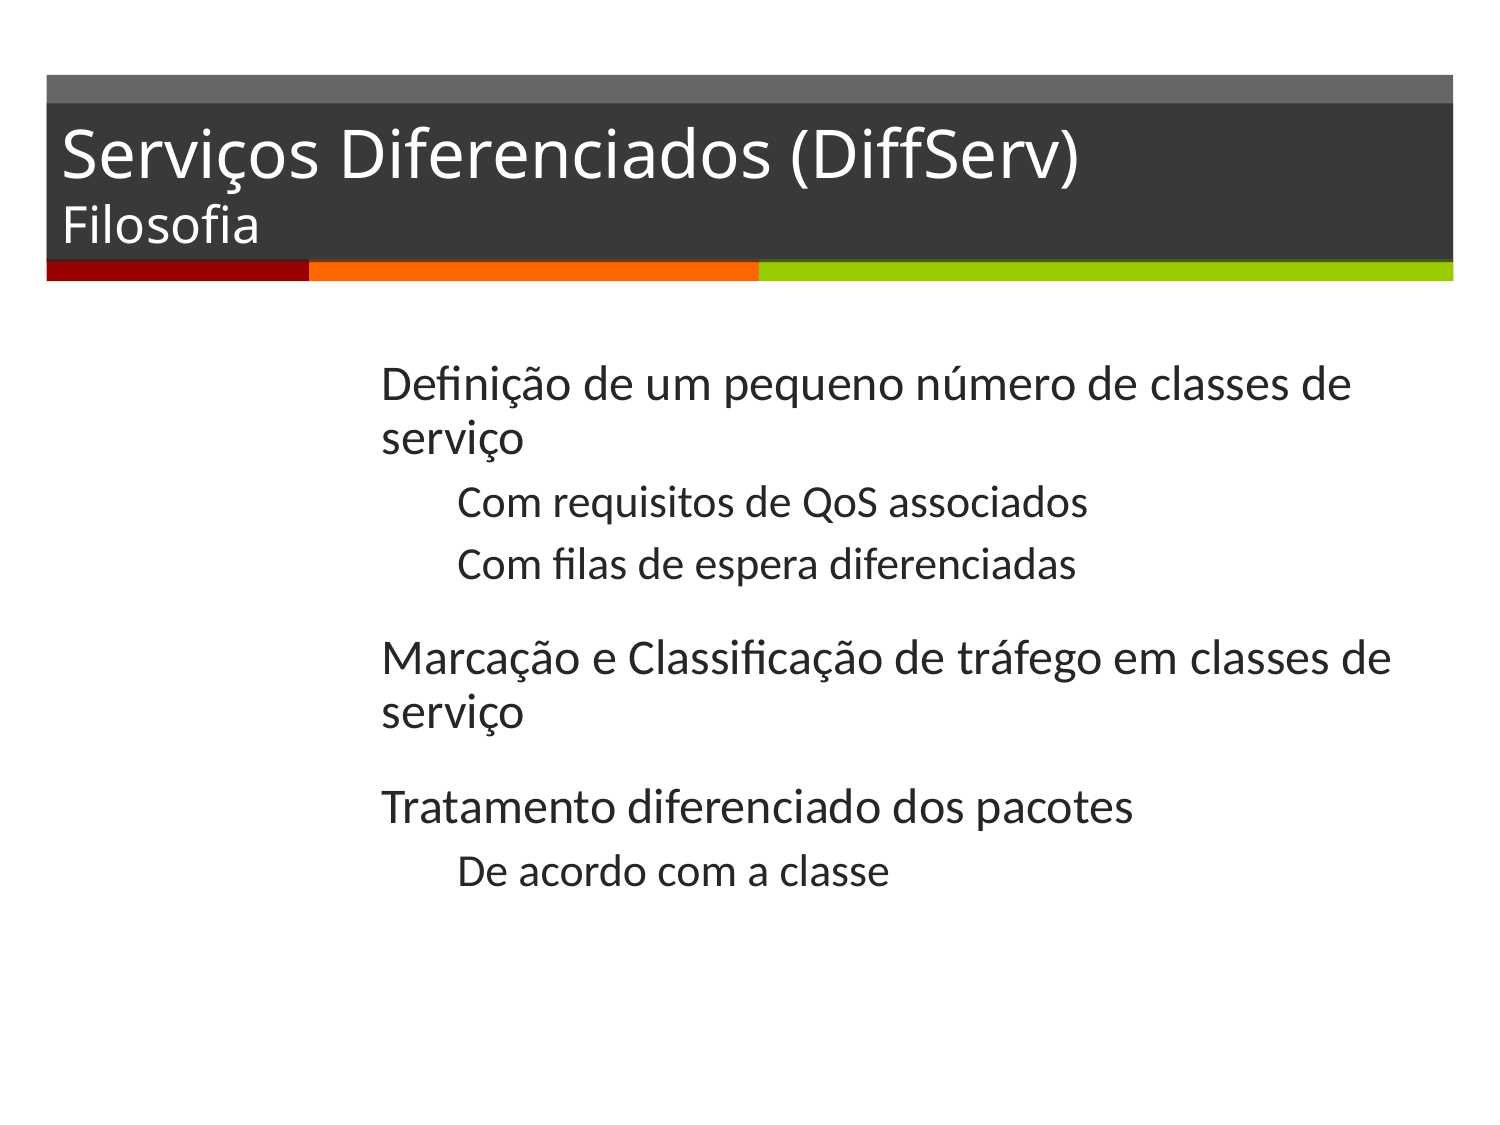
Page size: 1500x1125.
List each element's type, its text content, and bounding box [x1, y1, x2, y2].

list Definição de um pequeno número de classes de serviço Com requisitos de QoS associados Com filas de espera diferenciadas Marcação e Classificação de tráfego em classes de serviço Tratamento diferenciado dos pacotes De acordo com a classe [292, 350, 1454, 1005]
title Serviços Diferenciados (DiffServ) Filosofia [46, 103, 1454, 263]
